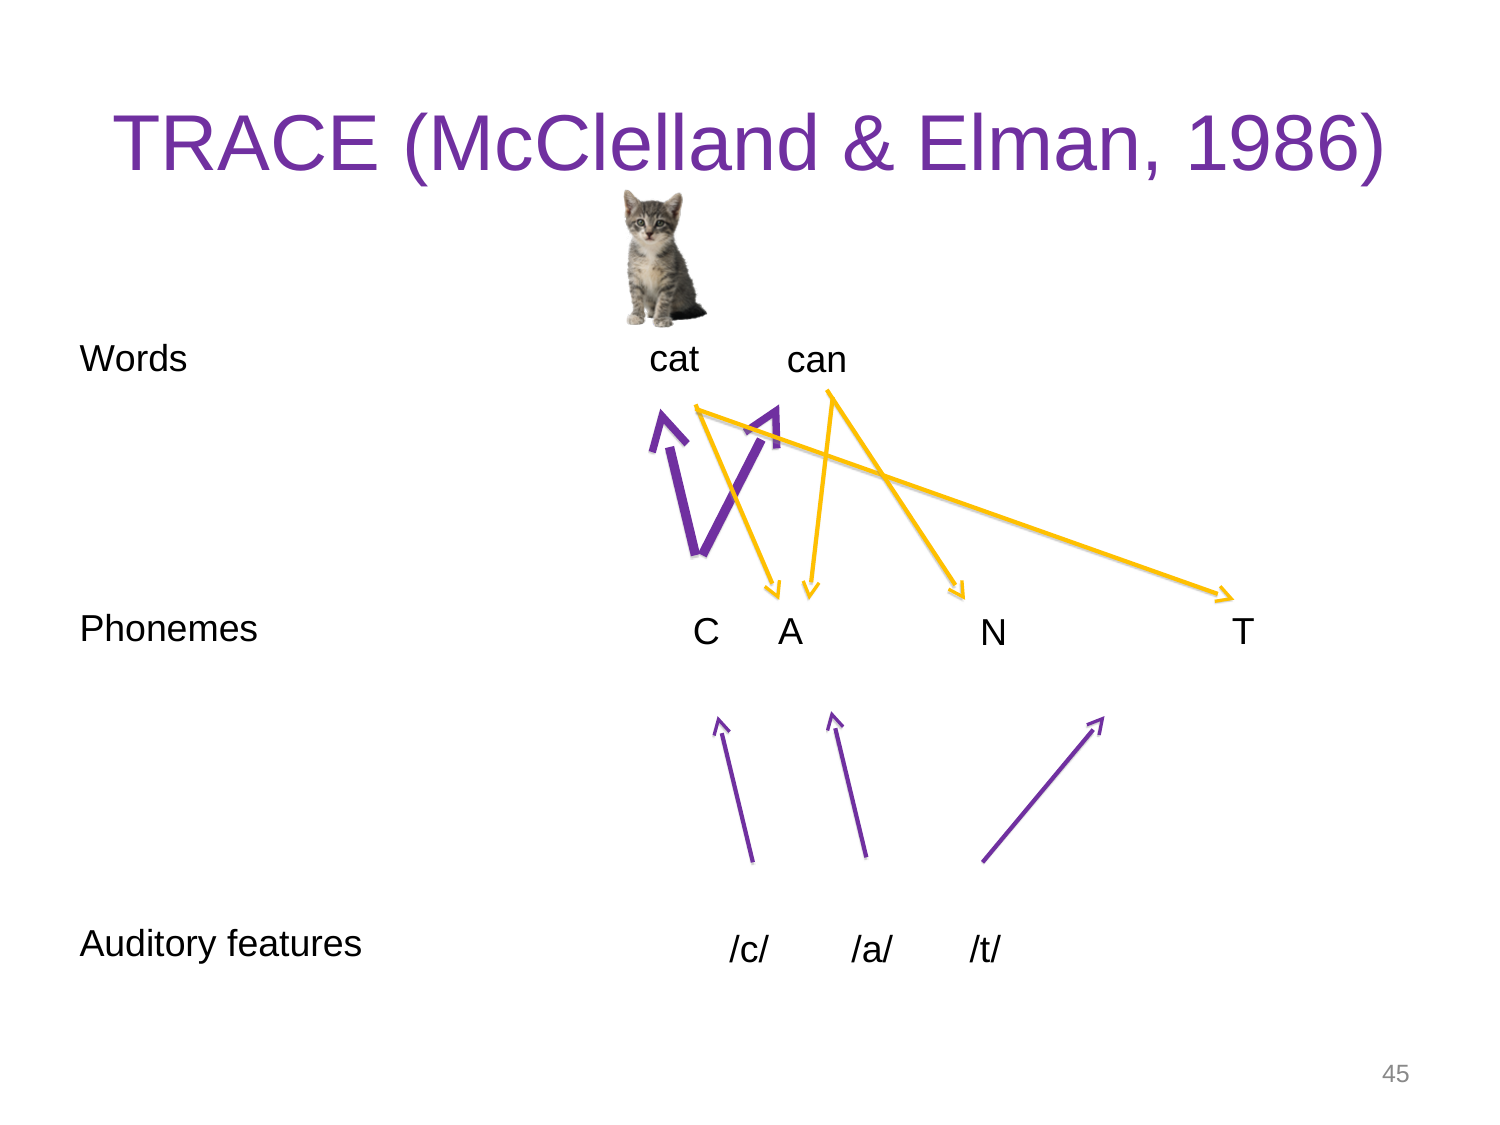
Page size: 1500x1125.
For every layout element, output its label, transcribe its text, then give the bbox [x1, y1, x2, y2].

text_box Words Phonemes Auditory features [64, 326, 455, 972]
text_box /t/ [954, 917, 1074, 978]
text_box A T [752, 599, 881, 661]
text_box <number> [1074, 1042, 1426, 1103]
text_box cat [634, 326, 753, 387]
text_box /a/ [836, 917, 954, 978]
picture [622, 188, 708, 328]
text_box A T [1128, 599, 1440, 661]
text_box can [772, 327, 891, 388]
text_box C [678, 599, 752, 661]
text_box /c/ [714, 916, 833, 978]
title TRACE (McClelland & Elman, 1986) [75, 45, 1426, 233]
text_box N [881, 599, 1128, 706]
